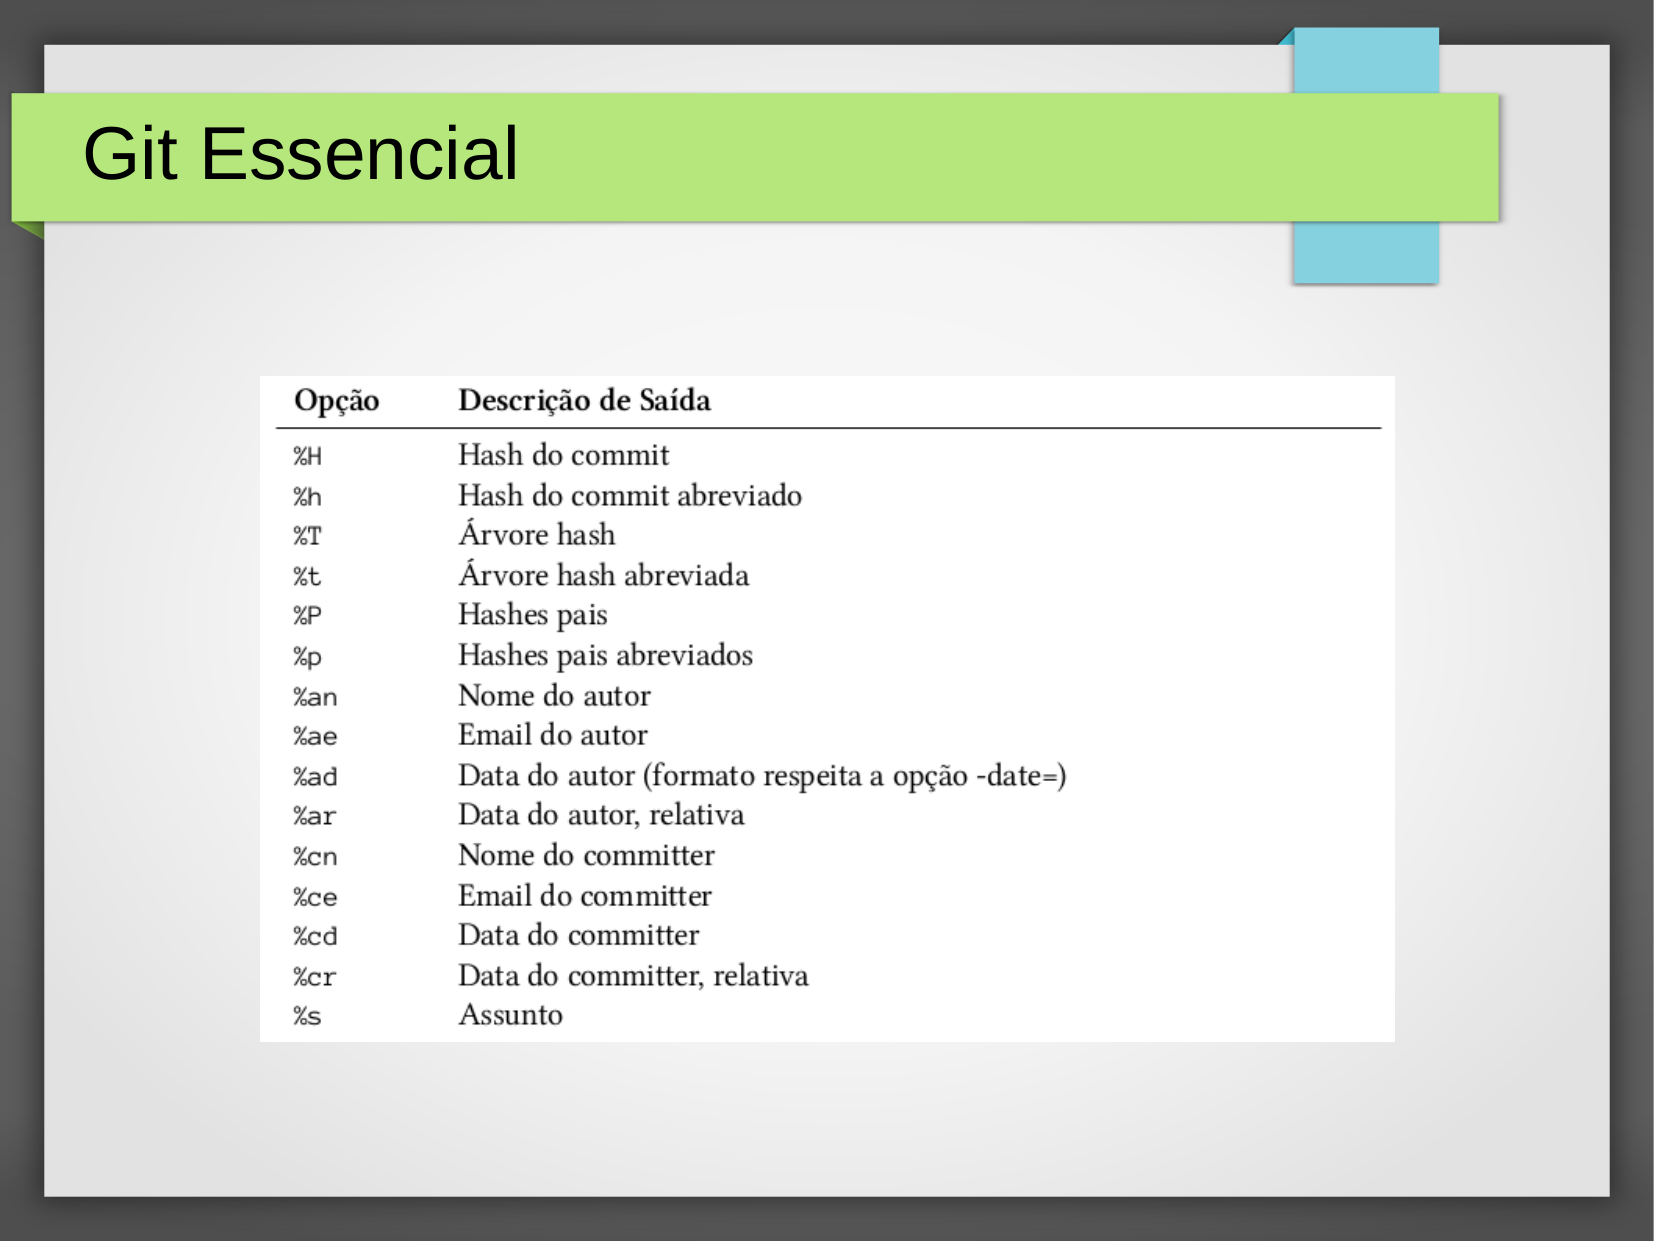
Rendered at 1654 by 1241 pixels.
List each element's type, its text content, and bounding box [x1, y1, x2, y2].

title Git Essencial [82, 94, 1264, 213]
picture [0, 0, 1654, 1241]
